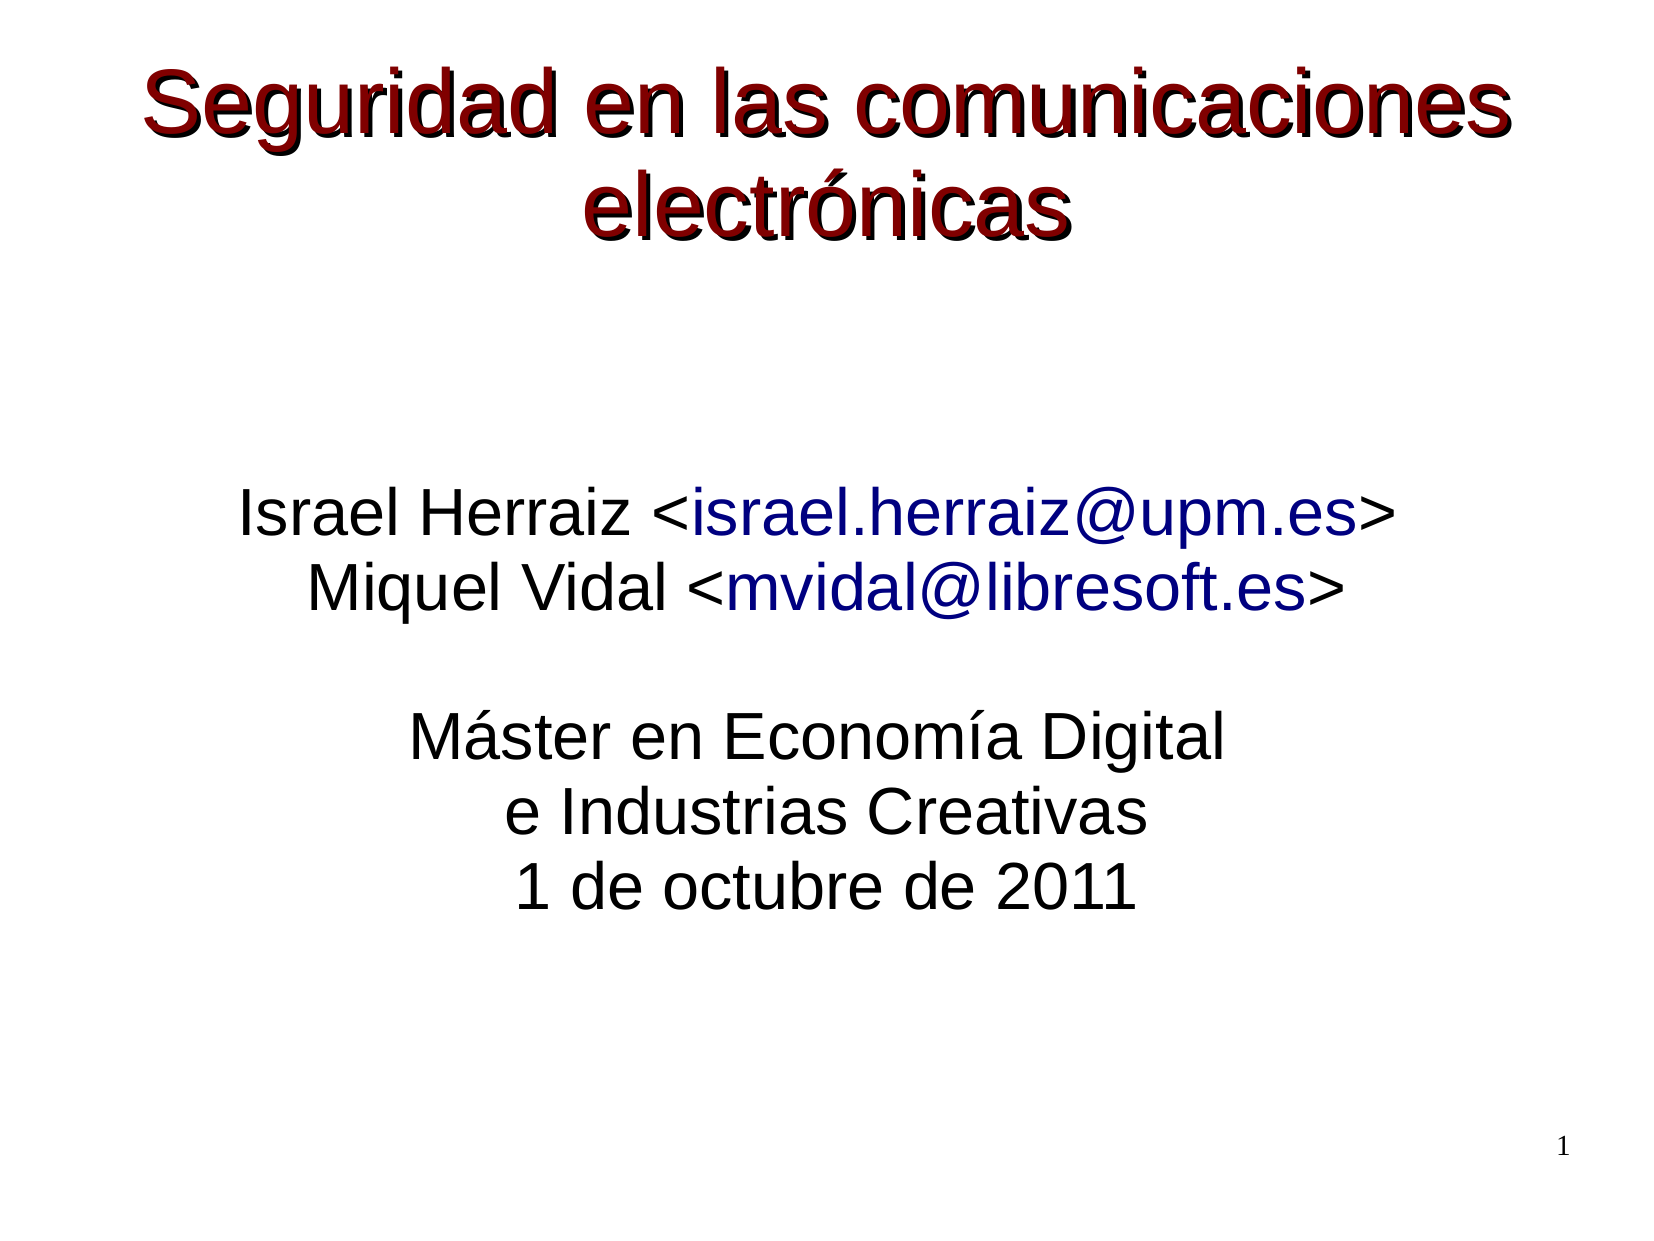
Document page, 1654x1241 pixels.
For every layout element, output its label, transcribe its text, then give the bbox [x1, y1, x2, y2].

subtitle Israel Herraiz <israel.herraiz@upm.es> Miquel Vidal <mvidal@libresoft.es> Máster en Economía Digital e Industrias Creativas 1 de octubre de 2011 [82, 297, 1571, 1102]
title Seguridad en las comunicaciones electrónicas [82, 49, 1571, 257]
